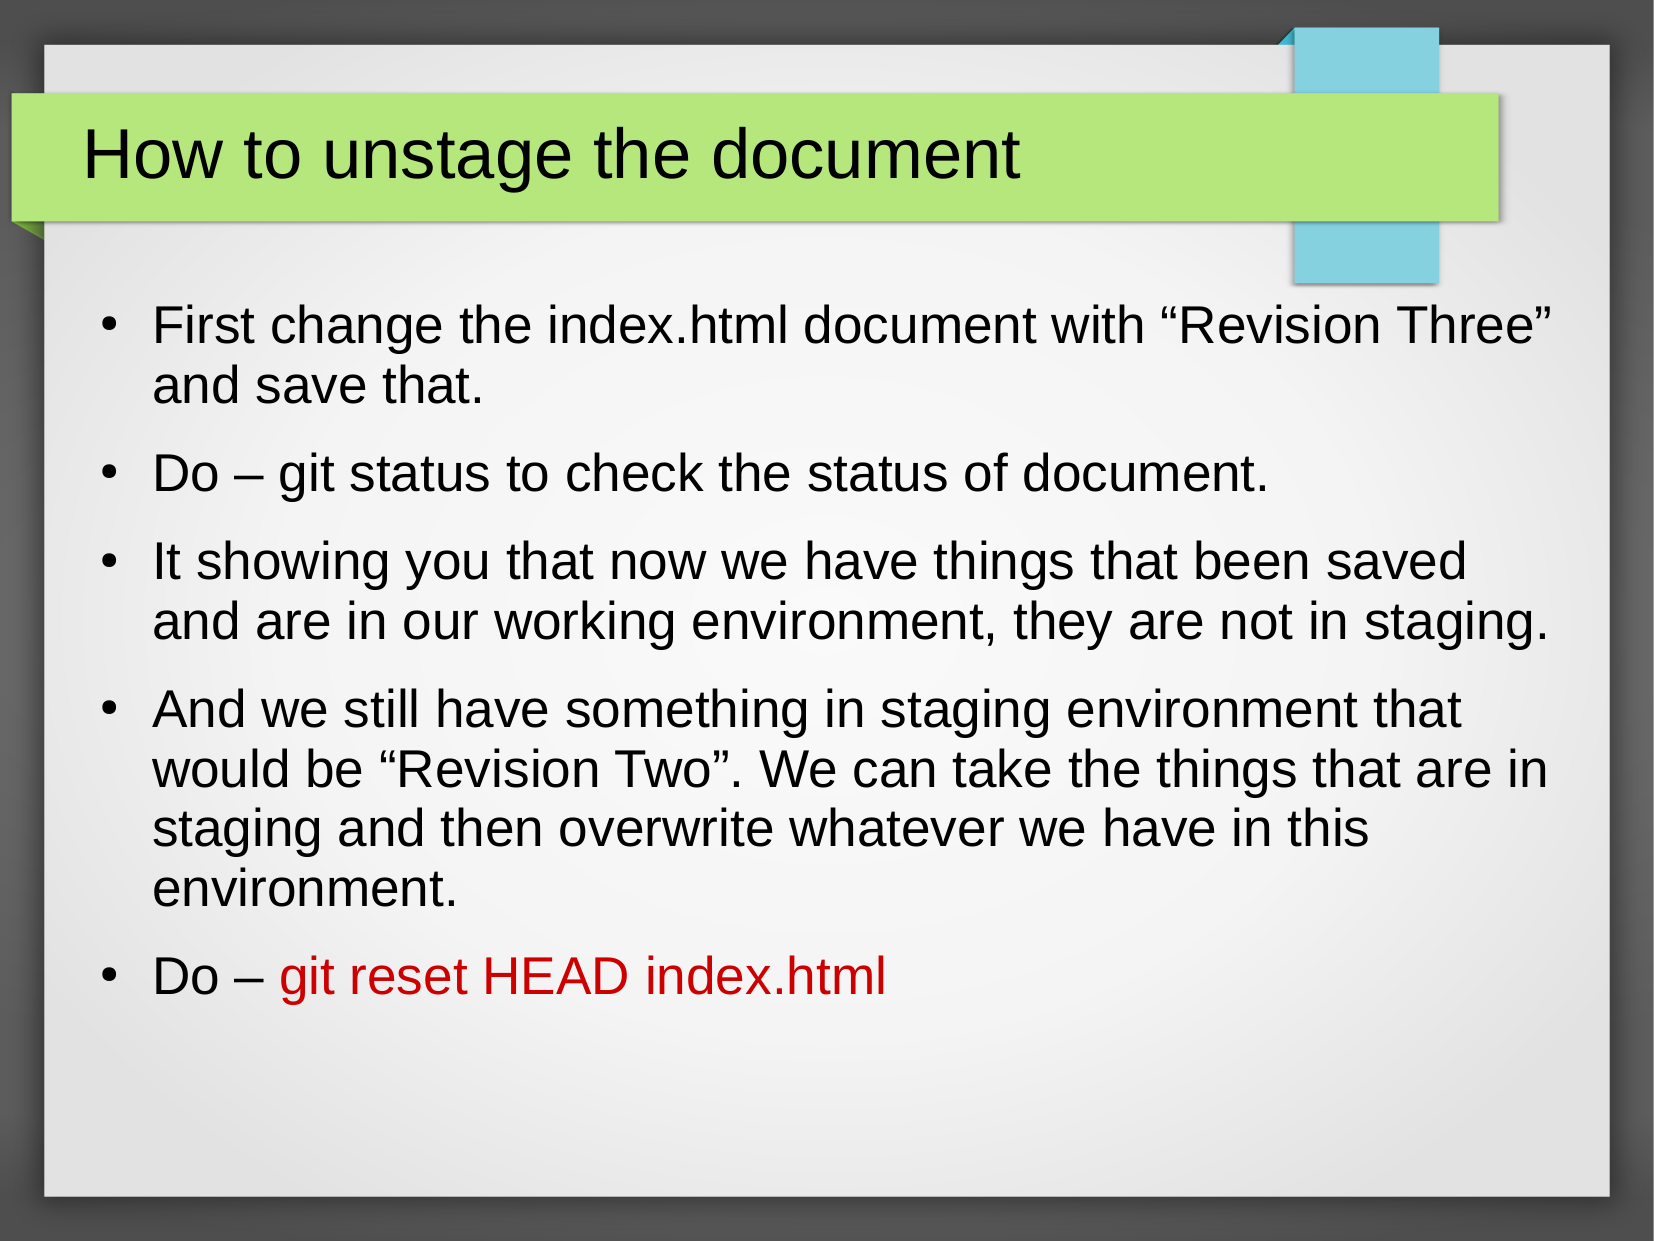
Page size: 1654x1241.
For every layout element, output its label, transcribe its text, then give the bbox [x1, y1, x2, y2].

list First change the index.html document with “Revision Three” and save that. Do – git status to check the status of document. It showing you that now we have things that been saved and are in our working environment, they are not in staging. And we still have something in staging environment that would be “Revision Two”. We can take the things that are in staging and then overwrite whatever we have in this environment. Do – git reset HEAD index.html [82, 295, 1571, 1015]
title How to unstage the document [82, 94, 1264, 213]
picture [0, 0, 1654, 1241]
